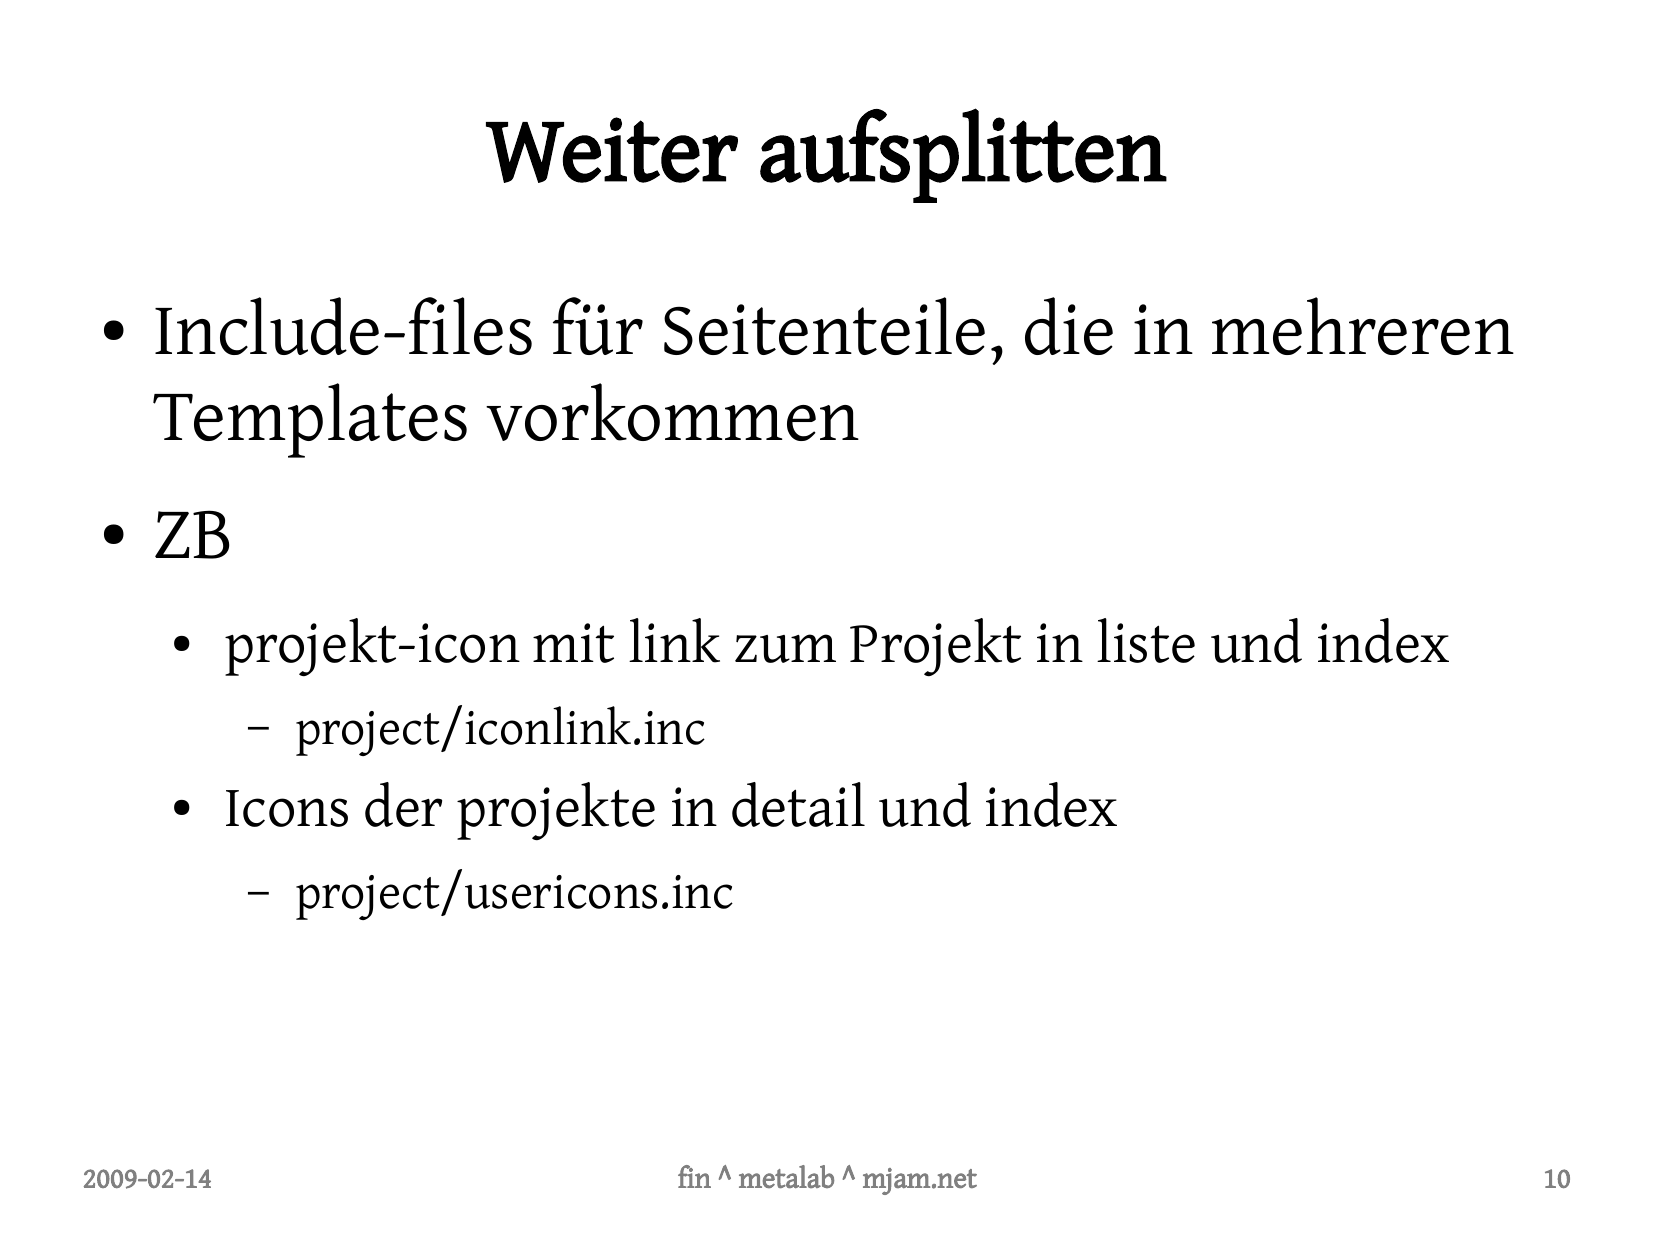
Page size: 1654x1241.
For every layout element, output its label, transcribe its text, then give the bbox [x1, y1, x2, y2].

list Include-files für Seitenteile, die in mehreren Templates vorkommen ZB projekt-icon mit link zum Projekt in liste und index project/iconlink.inc Icons der projekte in detail und index project/usericons.inc [82, 290, 1571, 1094]
title Weiter aufsplitten [82, 56, 1571, 250]
